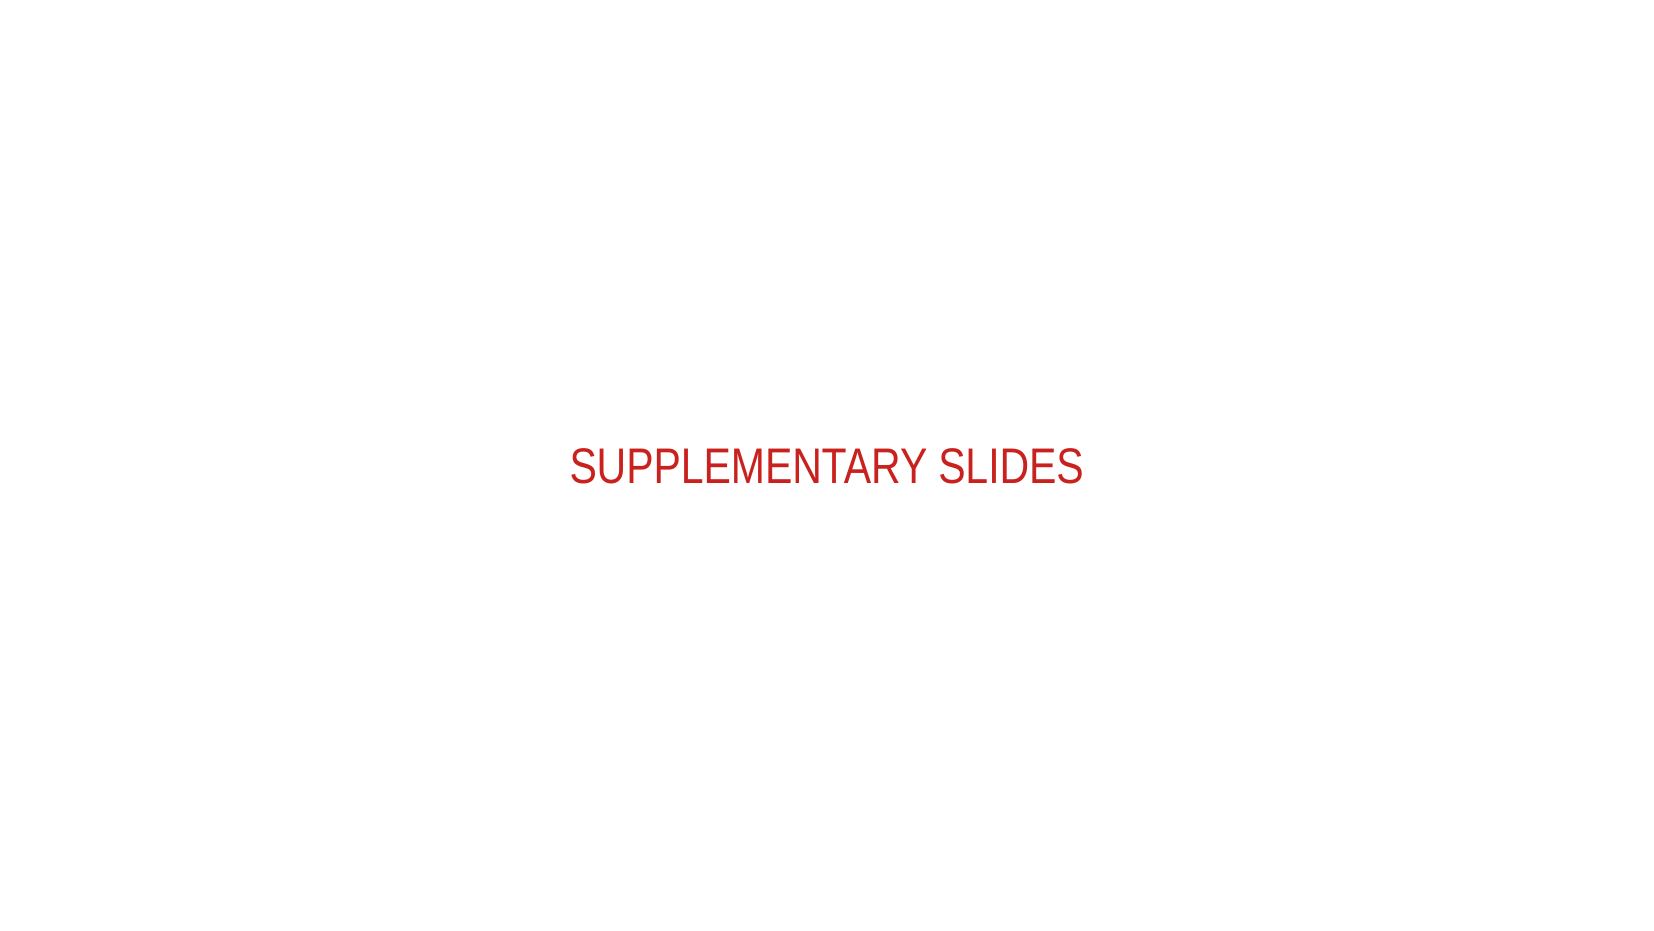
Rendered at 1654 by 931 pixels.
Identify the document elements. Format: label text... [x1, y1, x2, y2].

text_box SUPPLEMENTARY SLIDES [236, 429, 1418, 502]
